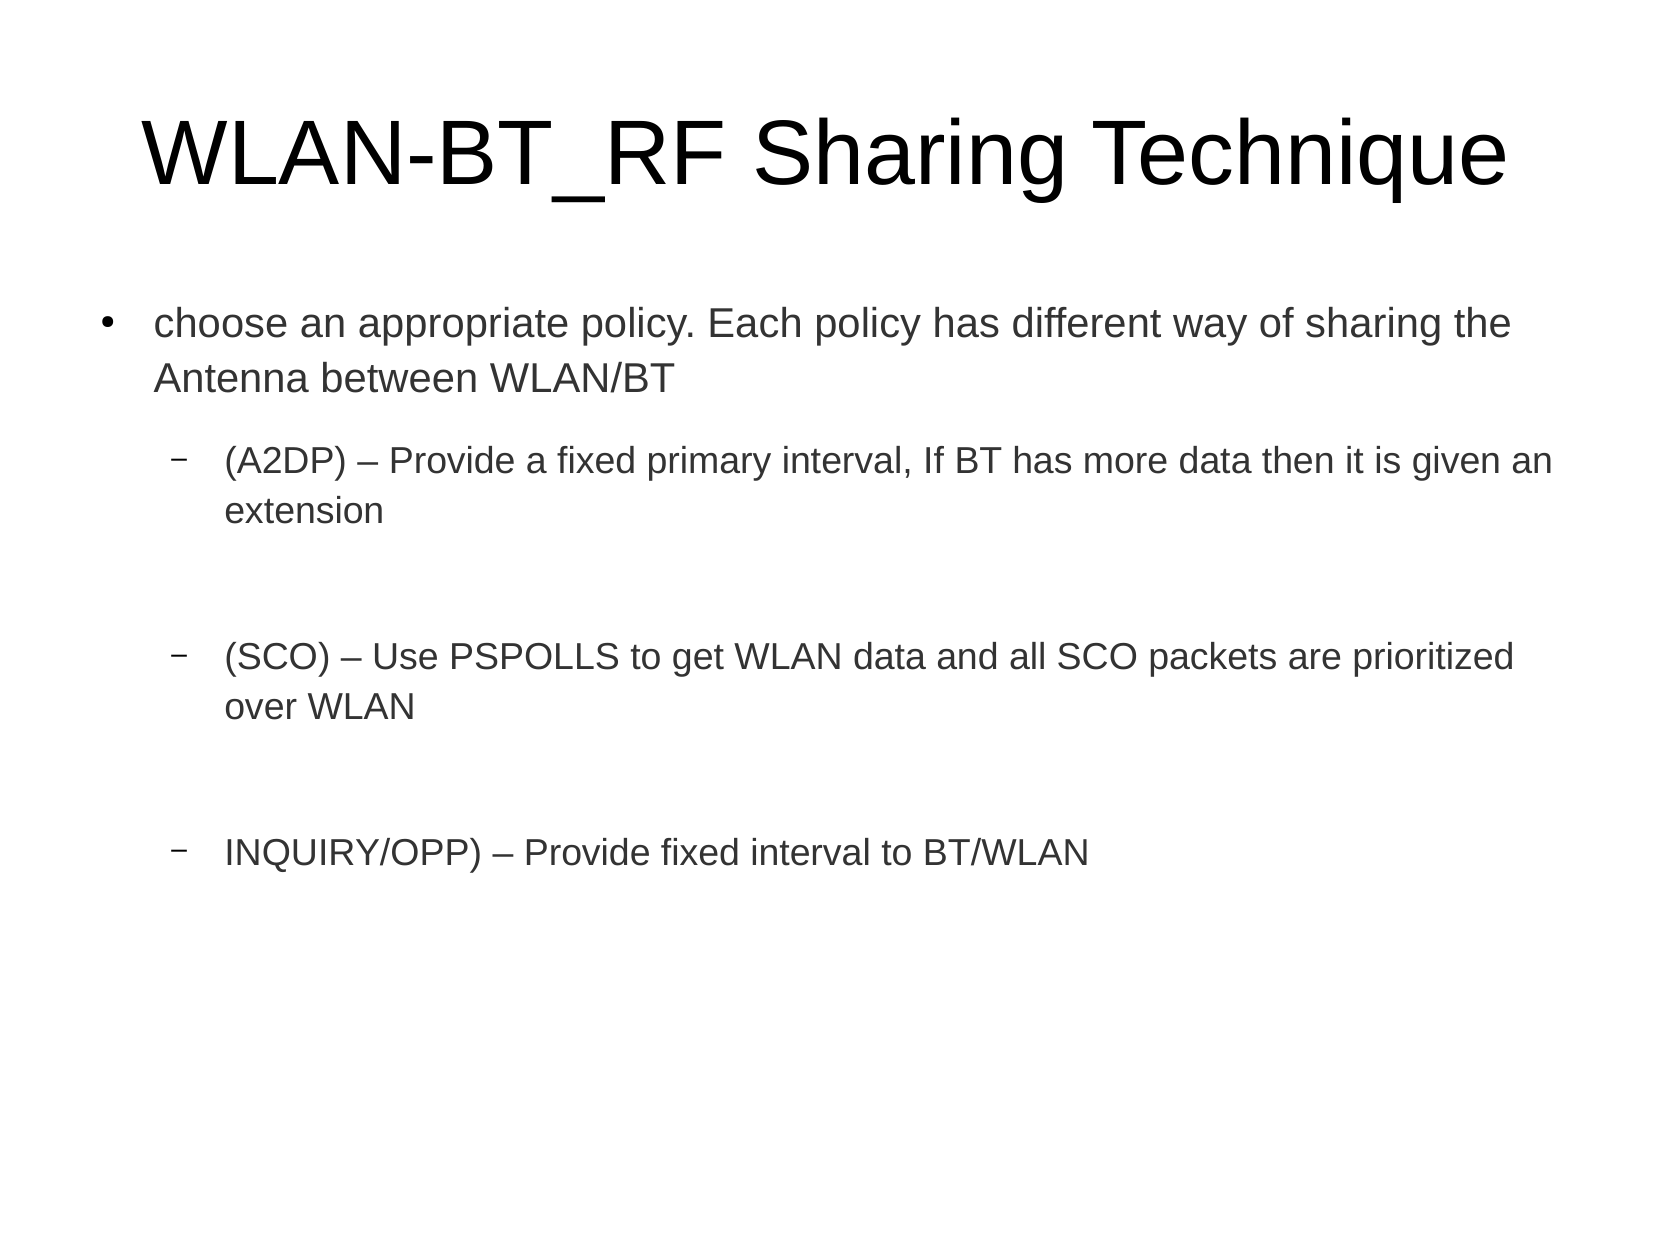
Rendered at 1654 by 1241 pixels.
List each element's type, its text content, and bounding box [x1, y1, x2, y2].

title WLAN-BT_RF Sharing Technique [82, 49, 1571, 257]
list choose an appropriate policy. Each policy has different way of sharing the Antenna between WLAN/BT (A2DP) – Provide a fixed primary interval, If BT has more data then it is given an extension (SCO) – Use PSPOLLS to get WLAN data and all SCO packets are prioritized over WLAN INQUIRY/OPP) – Provide fixed interval to BT/WLAN [82, 290, 1571, 1010]
